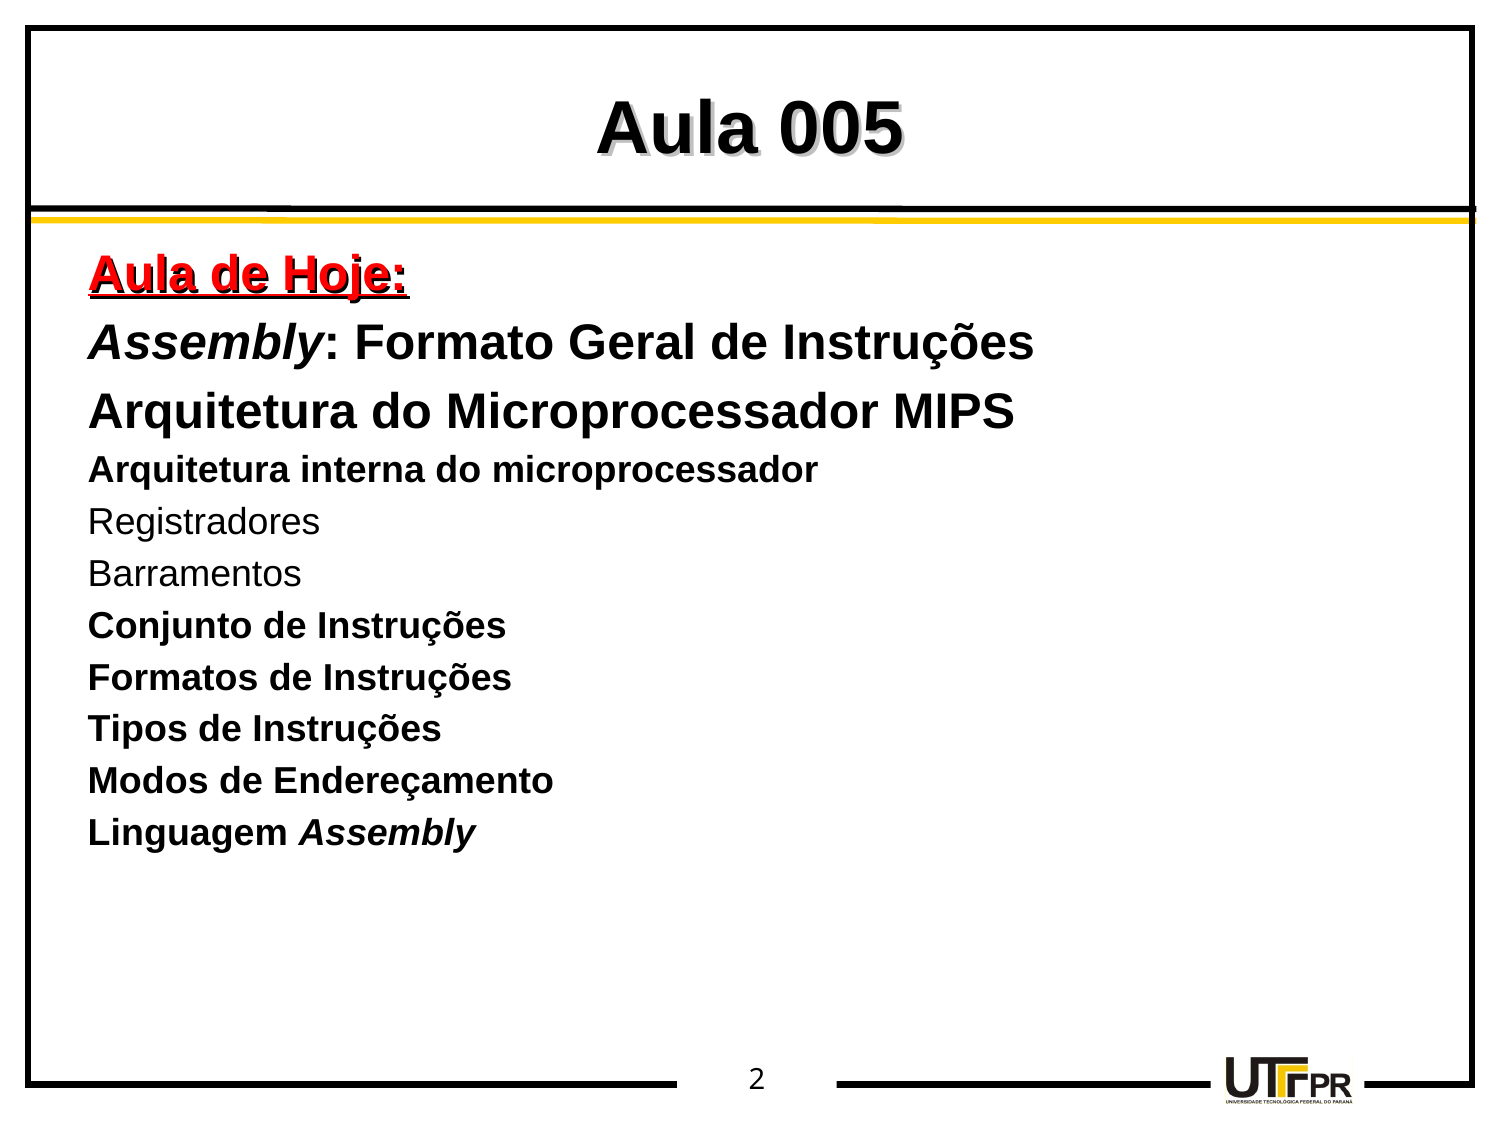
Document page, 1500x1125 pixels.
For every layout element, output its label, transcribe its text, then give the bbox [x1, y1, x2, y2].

picture [1225, 1057, 1353, 1104]
title Aula 005 [26, 85, 1474, 180]
list Aula de Hoje: Assembly: Formato Geral de Instruções Arquitetura do Microprocessador MIPS Arquitetura interna do microprocessador Registradores Barramentos Conjunto de Instruções Formatos de Instruções Tipos de Instruções Modos de Endereçamento Linguagem Assembly [72, 243, 1428, 941]
